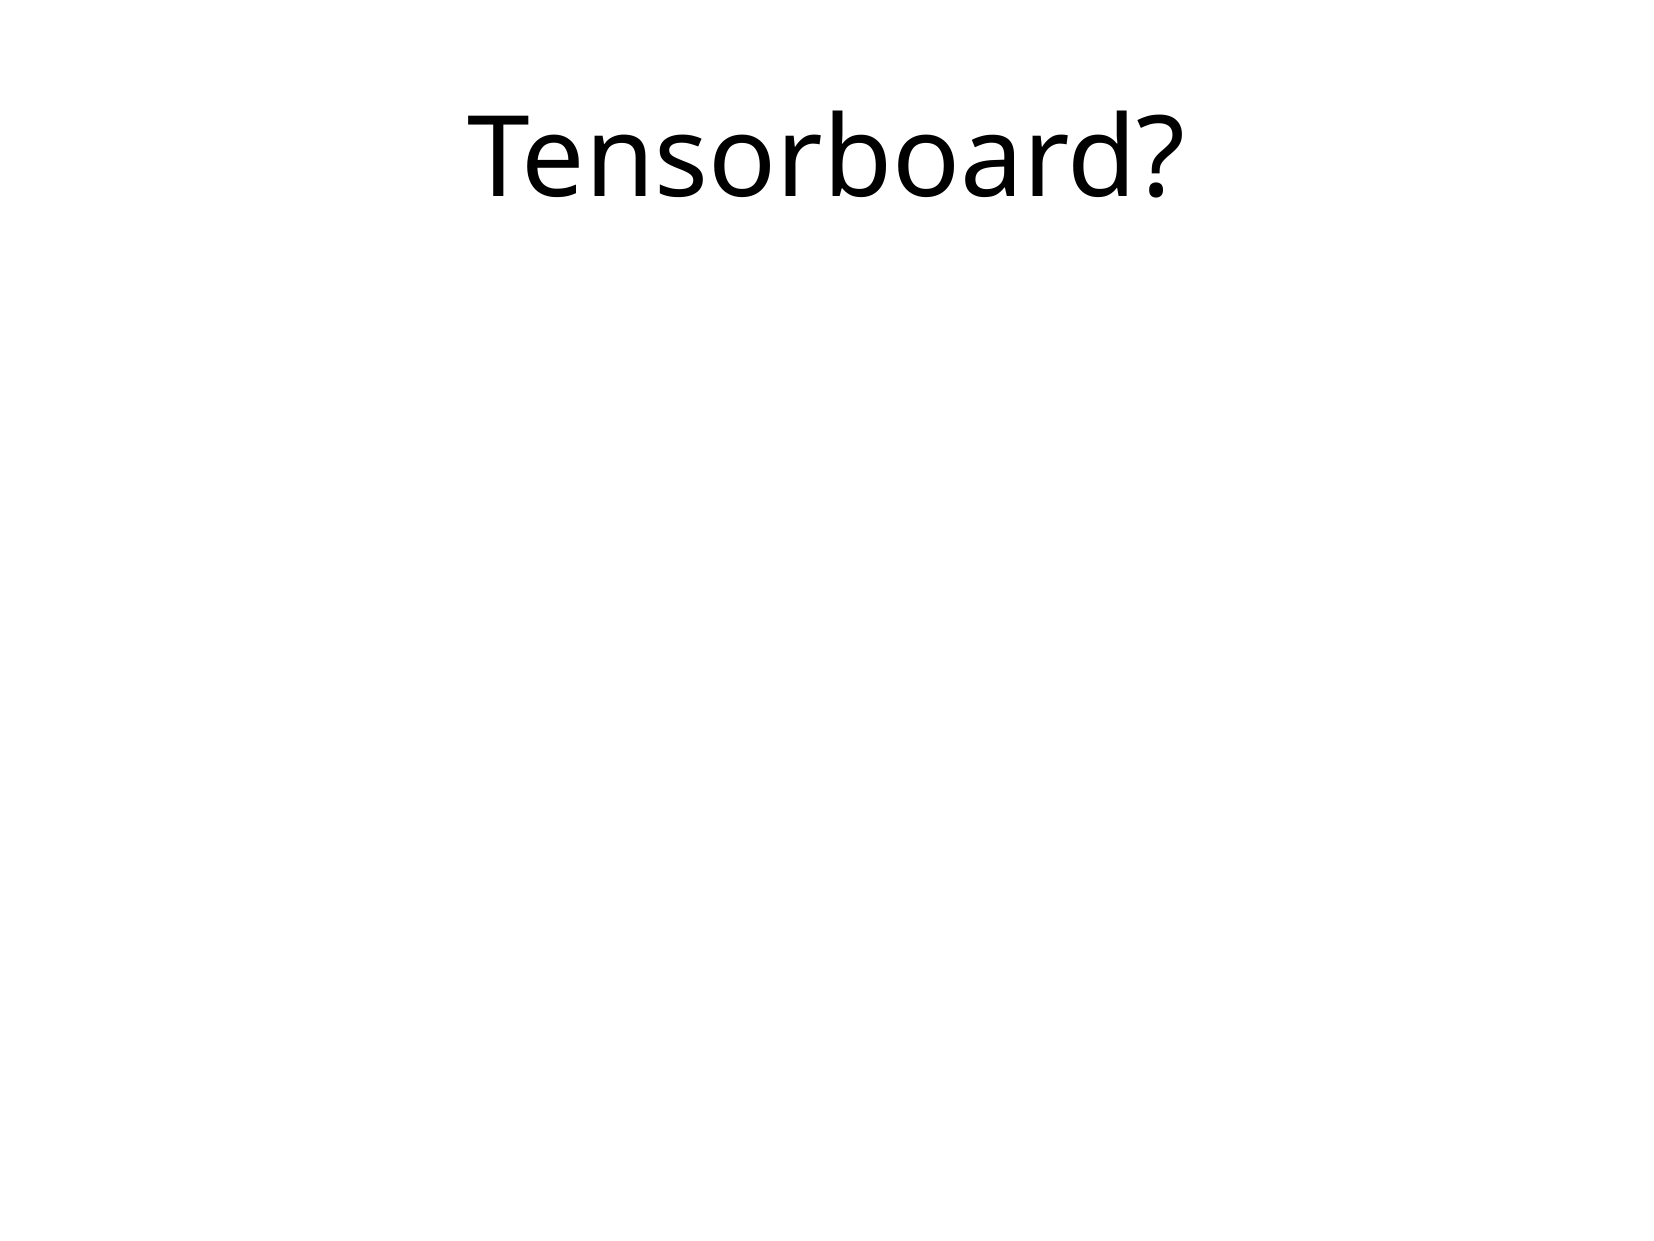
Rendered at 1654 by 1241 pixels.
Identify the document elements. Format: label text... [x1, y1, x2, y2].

title Tensorboard? [82, 49, 1571, 257]
